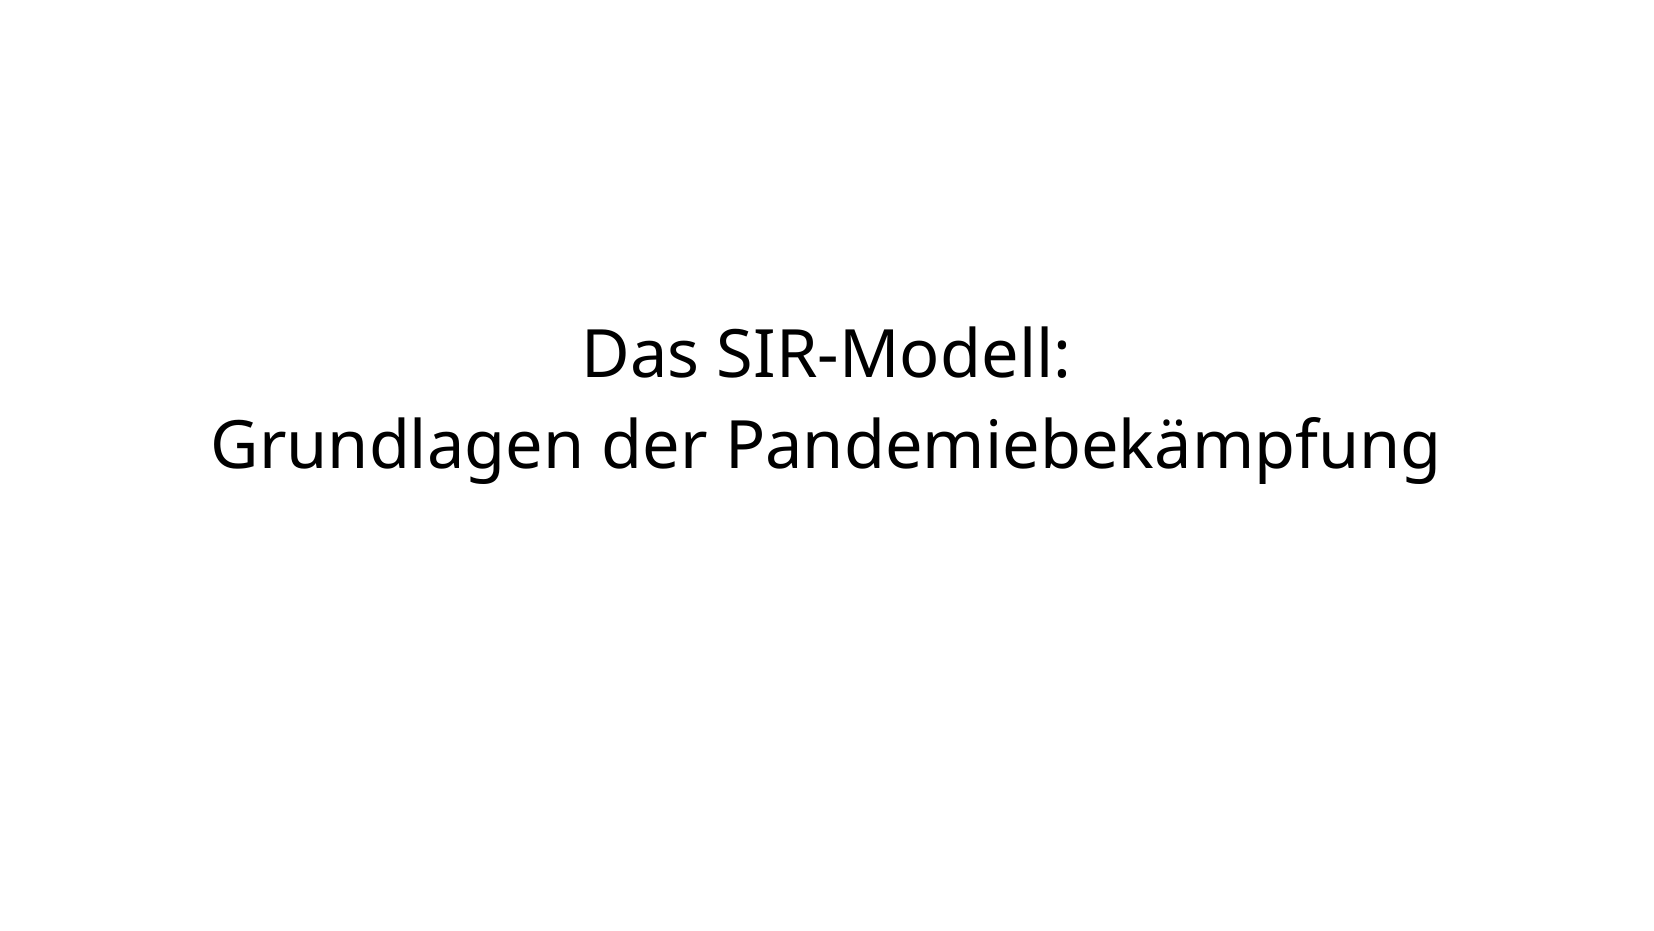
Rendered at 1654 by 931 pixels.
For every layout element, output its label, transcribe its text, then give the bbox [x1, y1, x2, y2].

subtitle Das SIR-Modell: Grundlagen der Pandemiebekämpfung [82, 37, 1571, 757]
